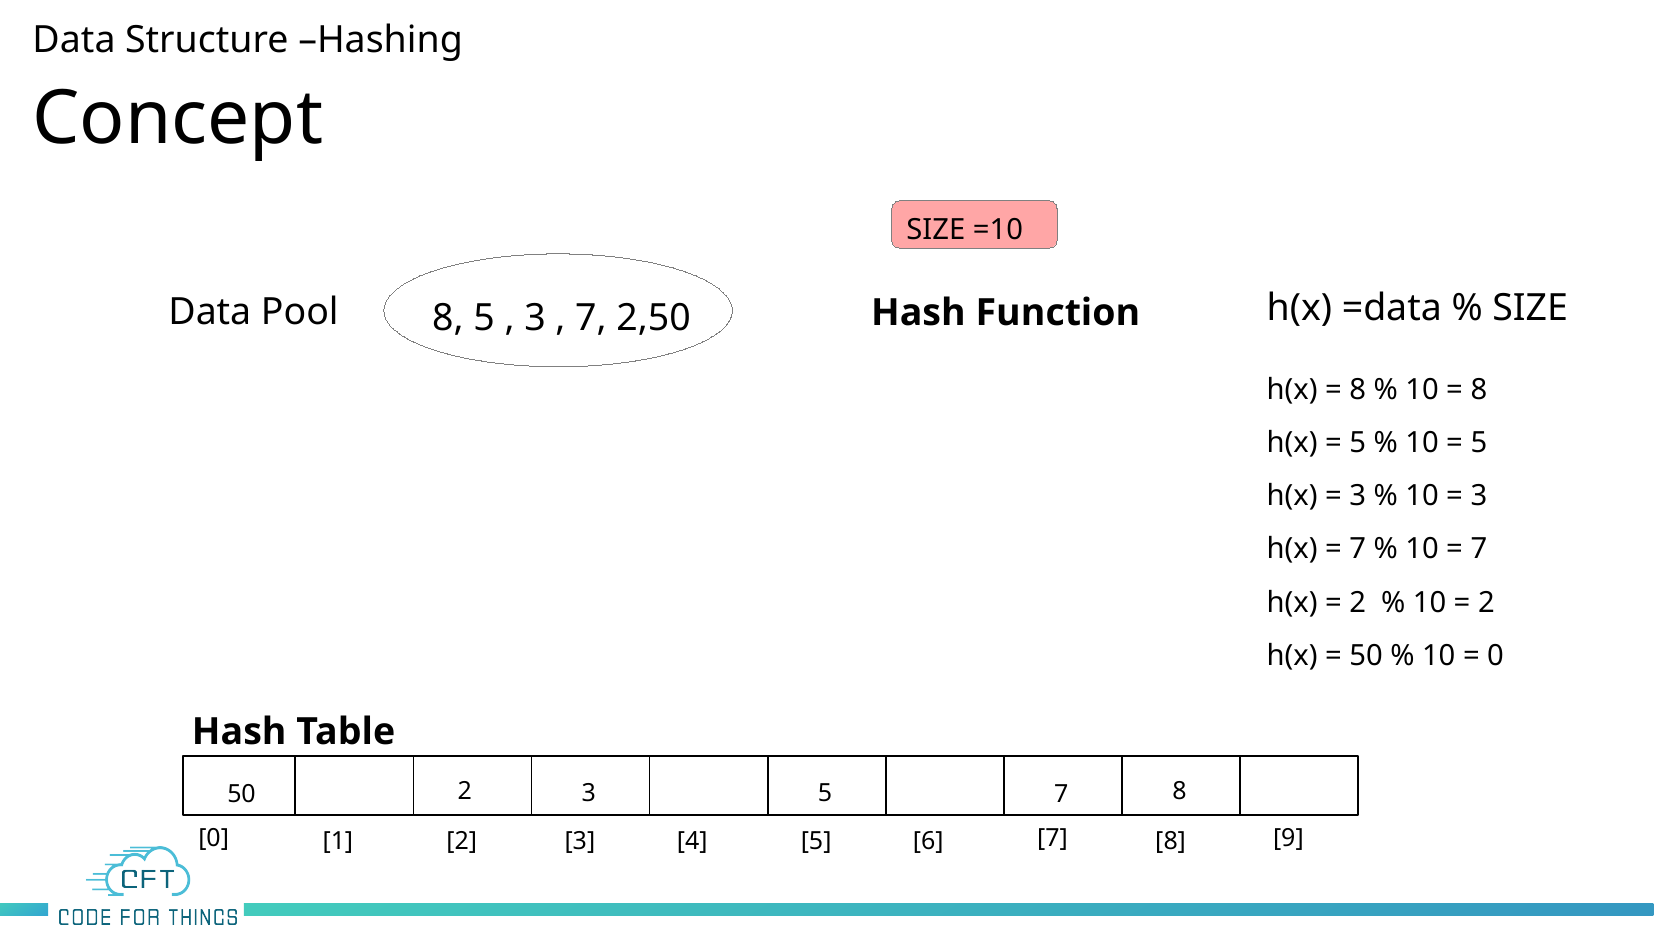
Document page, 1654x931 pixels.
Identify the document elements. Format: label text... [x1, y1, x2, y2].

text_box h(x) = 8 % 10 = 8 [1216, 361, 1654, 413]
text_box 50 [212, 768, 275, 813]
picture [59, 846, 237, 925]
text_box [8] [1133, 814, 1235, 860]
text_box h(x) =data % SIZE [1216, 272, 1654, 337]
text_box [2] [425, 814, 526, 860]
text_box [6] [891, 814, 993, 860]
text_box h(x) = 7 % 10 = 7 [1216, 519, 1654, 584]
text_box [405, 253, 711, 283]
text_box h(x) = 5 % 10 = 5 [1216, 413, 1654, 478]
text_box h(x) = 3 % 10 = 3 [1216, 478, 1654, 519]
text_box h(x) = 50 % 10 = 0 [1216, 626, 1654, 691]
text_box [4] [655, 814, 756, 860]
text_box 7 [1039, 768, 1087, 813]
text_box [413, 342, 703, 367]
text_box [9] [1251, 812, 1353, 857]
text_box 5 [803, 767, 851, 812]
text_box 3 [566, 767, 615, 812]
text_box Hash Function [820, 278, 1216, 337]
text_box Hash Table [141, 696, 461, 756]
text_box 8 [1157, 765, 1205, 810]
text_box [5] [779, 814, 880, 860]
text_box h(x) = 2 % 10 = 2 [1216, 584, 1654, 626]
text_box Data Pool [118, 276, 402, 342]
text_box [1] [301, 814, 402, 860]
text_box [183, 755, 1359, 815]
text_box 8, 5 , 3 , 7, 2,50 [402, 283, 768, 342]
text_box SIZE =10 [891, 200, 1058, 250]
text_box [3] [543, 814, 644, 860]
text_box [0] [177, 812, 278, 857]
text_box 2 [442, 764, 491, 810]
text_box [7] [1015, 812, 1117, 857]
title Data Structure –Hashing Concept [32, 12, 1184, 166]
